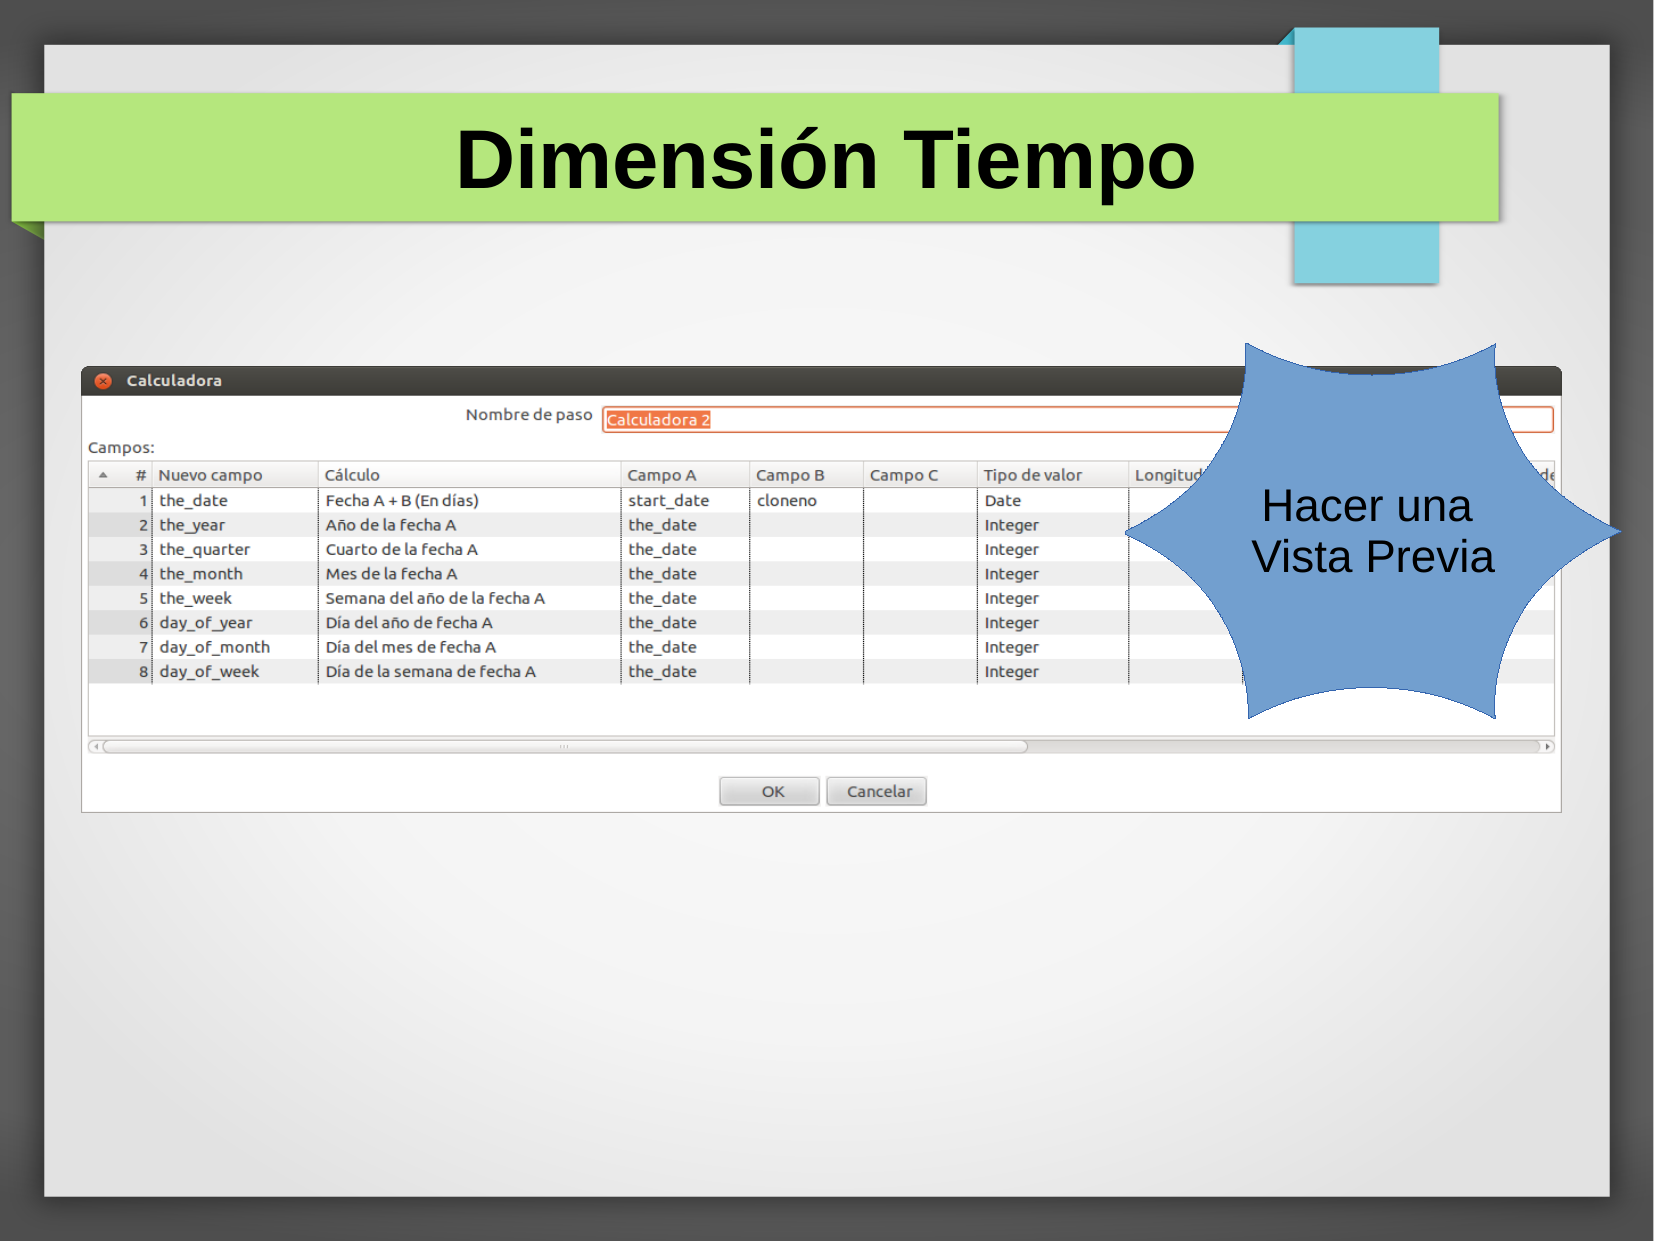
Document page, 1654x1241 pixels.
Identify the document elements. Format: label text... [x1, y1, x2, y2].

text_box Hacer una Vista Previa [1125, 343, 1622, 719]
picture [0, 0, 1654, 1241]
title Dimensión Tiempo [70, 106, 1583, 213]
